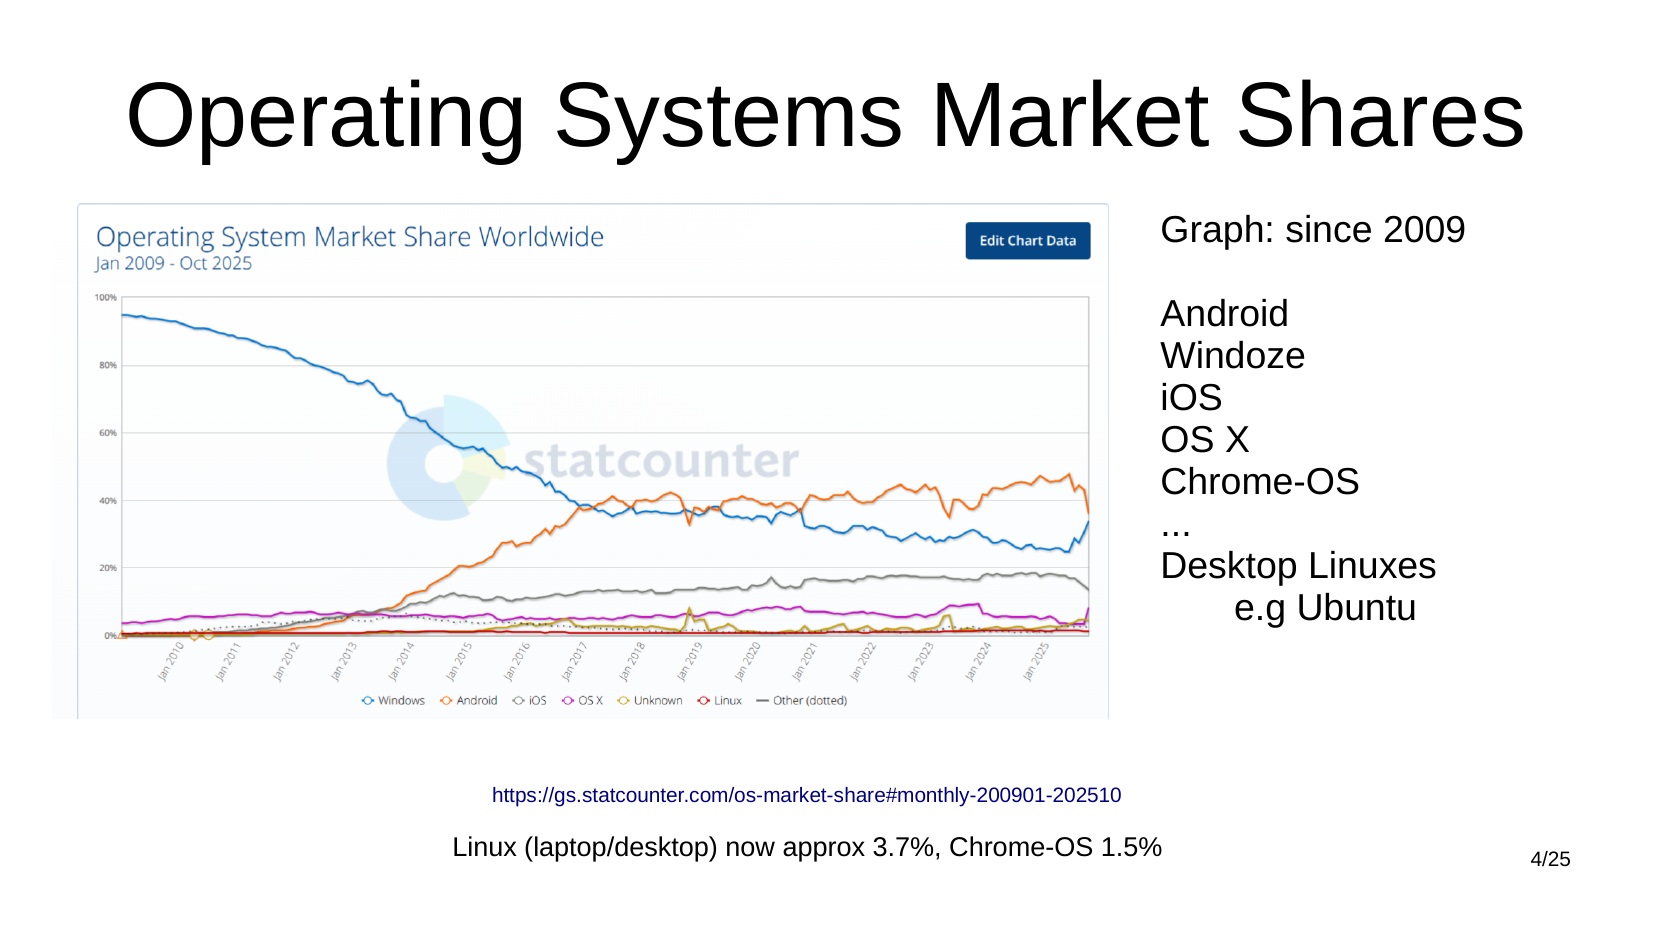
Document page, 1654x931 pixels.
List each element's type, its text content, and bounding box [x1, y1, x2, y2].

title Operating Systems Market Shares [82, 37, 1571, 193]
text_box https://gs.statcounter.com/os-market-share#monthly-200901-202510 Linux (laptop/desktop) now approx 3.7%, Chrome-OS 1.5% [437, 776, 1178, 901]
picture [52, 186, 1109, 719]
text_box Graph: since 2009 Android Windoze iOS OS X Chrome-OS ... Desktop Linuxes e.g Ubuntu [1145, 200, 1548, 636]
